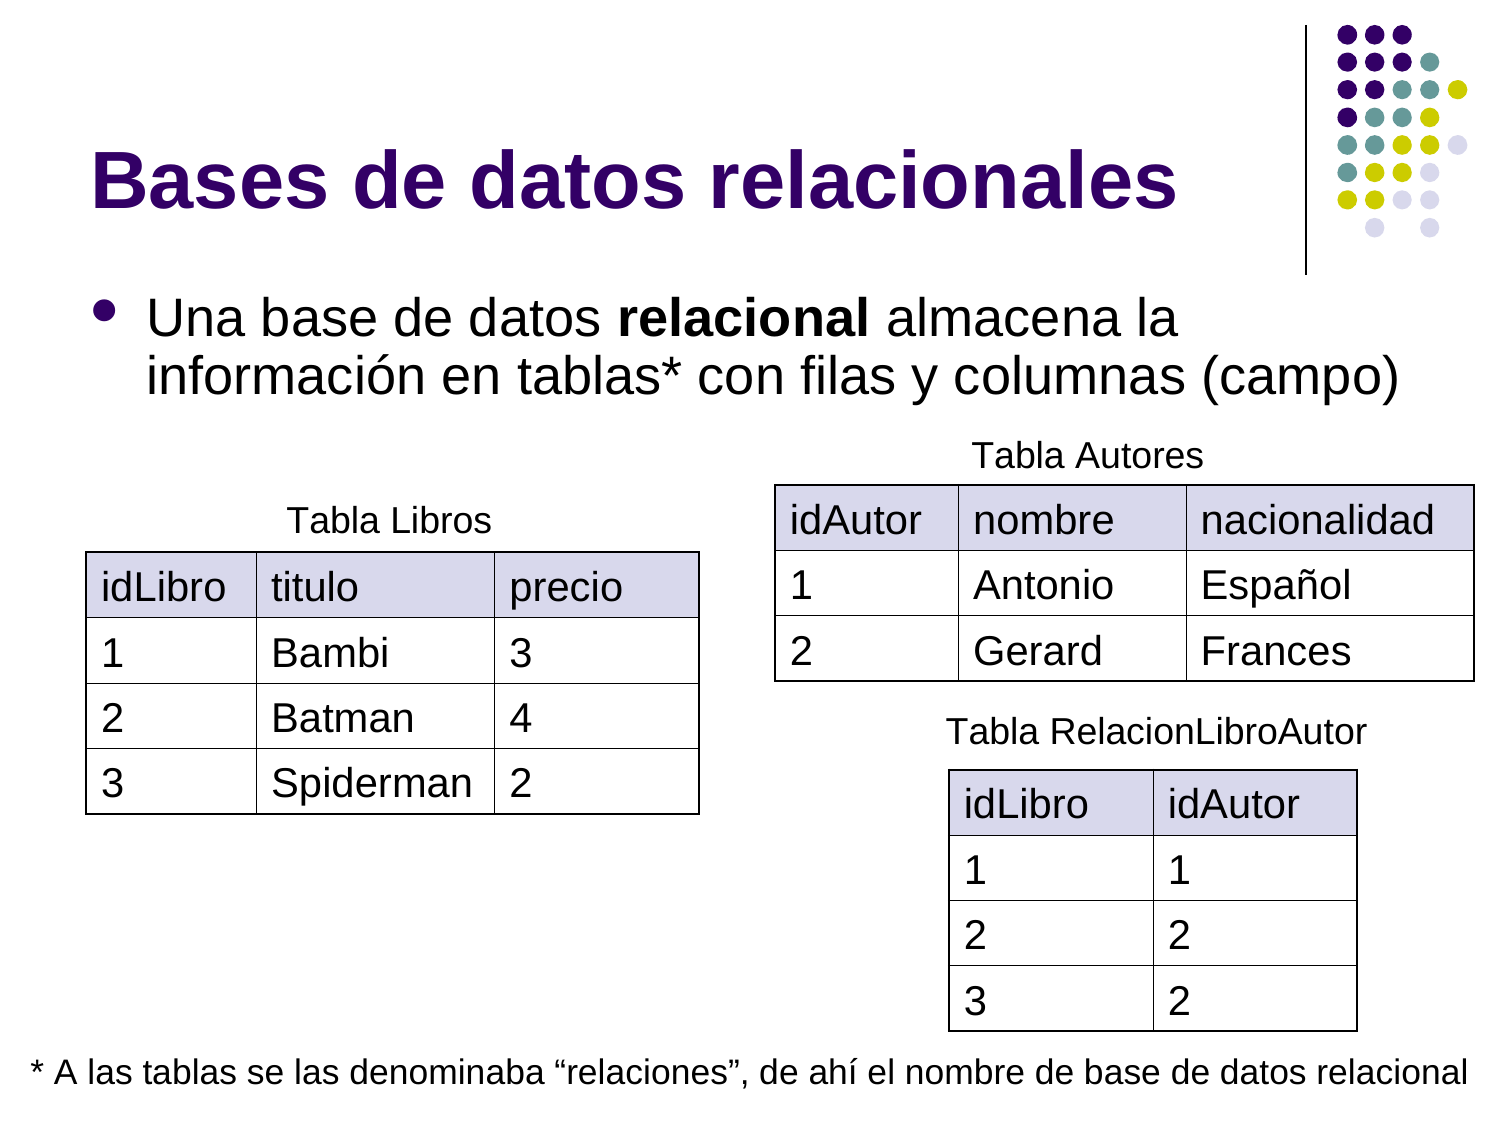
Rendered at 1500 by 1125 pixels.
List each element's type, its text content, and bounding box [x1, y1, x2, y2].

table_header nombre [959, 486, 1186, 550]
text_box * A las tablas se las denominaba “relaciones”, de ahí el nombre de base de datos relacional [0, 1041, 1500, 1100]
table_cell 3 [495, 618, 698, 683]
text_box Tabla Autores [956, 423, 1220, 484]
table_cell 3 [87, 749, 256, 813]
table_header idAutor [776, 486, 958, 550]
table_header nacionalidad [1187, 486, 1473, 550]
table_cell 2 [1154, 901, 1356, 965]
table_cell 4 [495, 684, 698, 748]
table_cell Antonio [959, 551, 1186, 615]
table_cell 2 [495, 749, 698, 813]
title Bases de datos relacionales [74, 20, 1313, 233]
table_cell Batman [257, 684, 494, 748]
table_cell Español [1187, 551, 1473, 615]
table_header precio [495, 553, 698, 617]
list Una base de datos relacional almacena la información en tablas* con filas y columnas (campo) [75, 282, 1418, 426]
table_cell 2 [776, 616, 958, 680]
table_header titulo [257, 553, 494, 617]
table_cell 2 [87, 684, 256, 748]
table_cell Spiderman [257, 749, 494, 813]
table_cell 2 [950, 901, 1153, 965]
table_header idLibro [87, 553, 256, 617]
table_header idAutor [1154, 771, 1356, 835]
table_cell 1 [87, 618, 256, 683]
text_box Tabla Libros [271, 488, 508, 549]
table_cell Frances [1187, 616, 1473, 680]
text_box Tabla RelacionLibroAutor [930, 699, 1383, 761]
table_cell 1 [776, 551, 958, 615]
table_cell Bambi [257, 618, 494, 683]
table_header idLibro [950, 771, 1153, 835]
table_cell 2 [1154, 966, 1356, 1030]
table_cell 1 [950, 836, 1153, 900]
table_cell Gerard [959, 616, 1186, 680]
table_cell 3 [950, 966, 1153, 1030]
table_cell 1 [1154, 836, 1356, 900]
